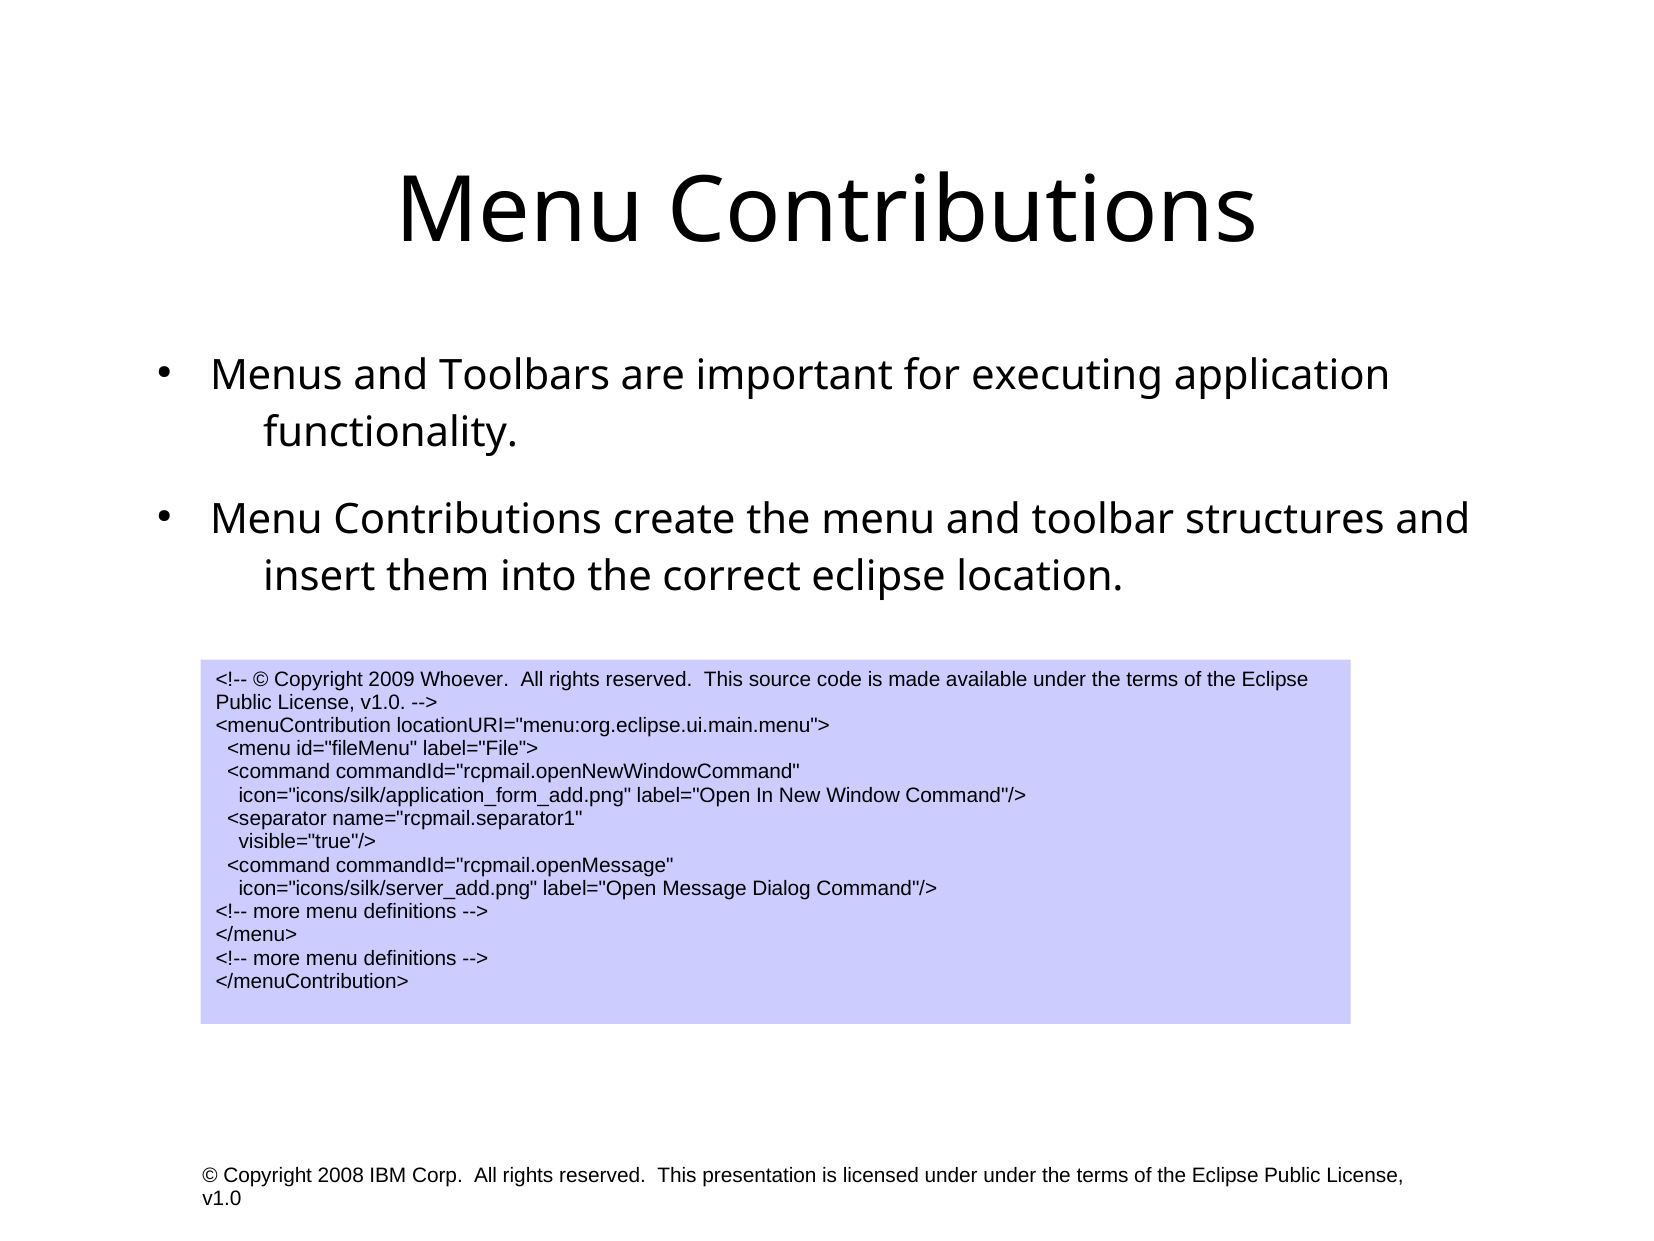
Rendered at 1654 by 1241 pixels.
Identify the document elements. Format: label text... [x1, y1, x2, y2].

list Menus and Toolbars are important for executing application functionality. Menu Contributions create the menu and toolbar structures and insert them into the correct eclipse location. [121, 344, 1534, 1127]
text_box <!-- © Copyright 2009 Whoever. All rights reserved. This source code is made available under the terms of the Eclipse Public License, v1.0. --> <menuContribution locationURI="menu:org.eclipse.ui.main.menu"> <menu id="fileMenu" label="File"> <command commandId="rcpmail.openNewWindowCommand" icon="icons/silk/application_form_add.png" label="Open In New Window Command"/> <separator name="rcpmail.separator1" visible="true"/> <command commandId="rcpmail.openMessage" icon="icons/silk/server_add.png" label="Open Message Dialog Command"/> <!-- more menu definitions --> </menu> <!-- more menu definitions --> </menuContribution> [200, 659, 1351, 1024]
title Menu Contributions [121, 102, 1534, 311]
